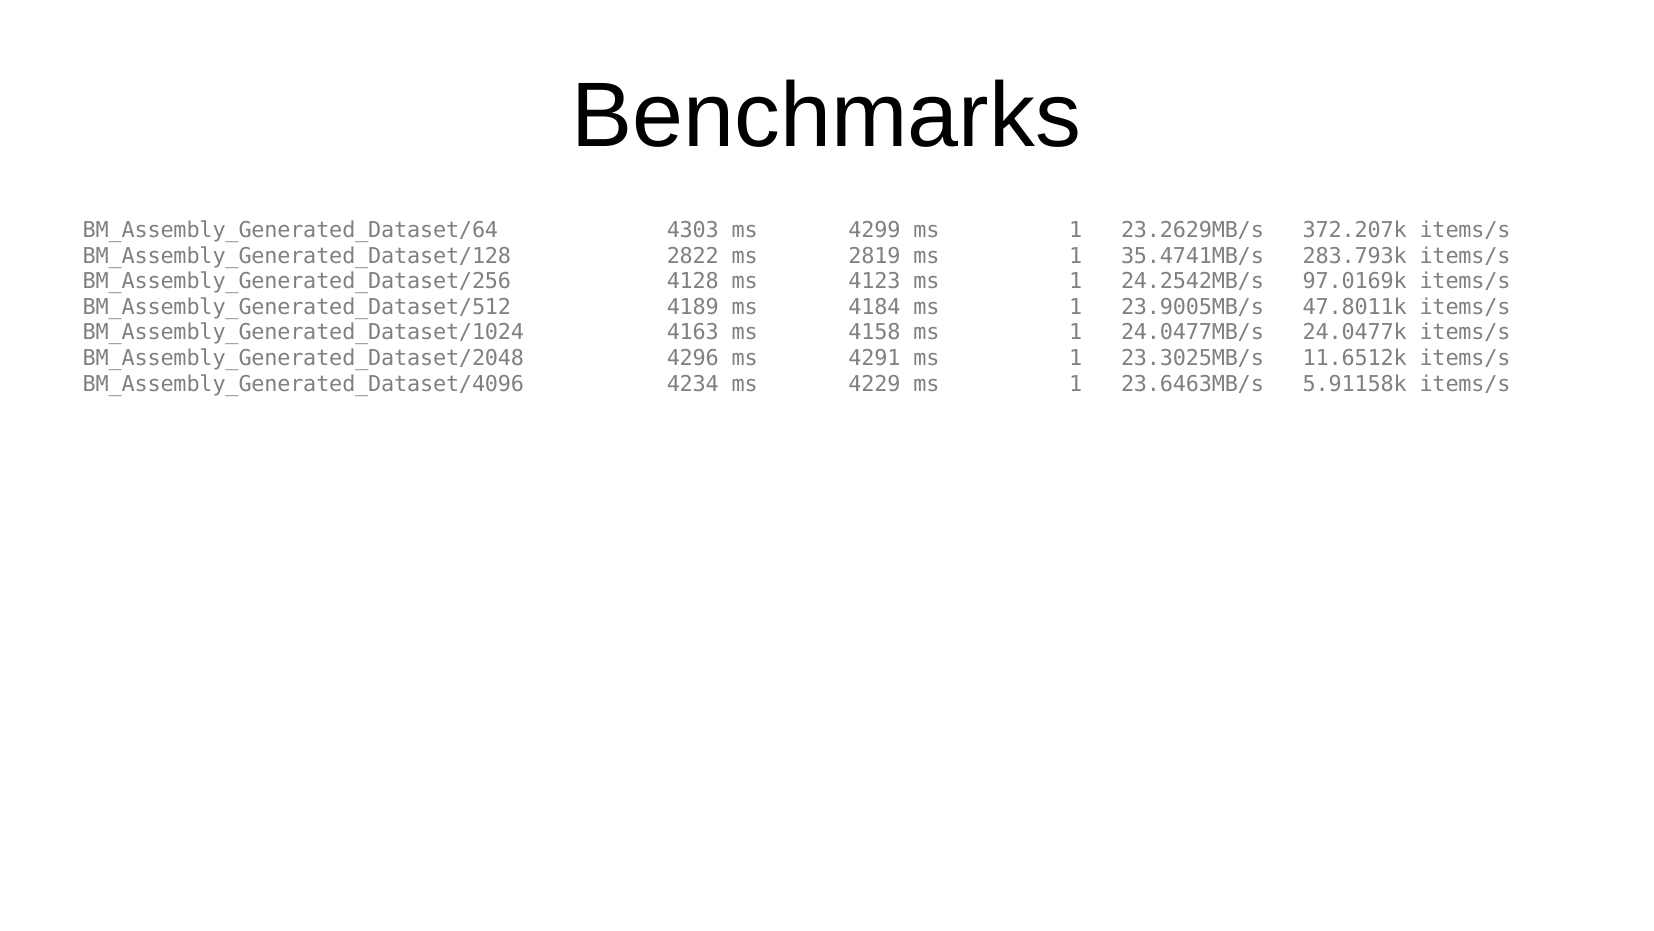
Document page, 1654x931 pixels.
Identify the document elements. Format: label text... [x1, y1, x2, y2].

list BM_Assembly_Generated_Dataset/64 4303 ms 4299 ms 1 23.2629MB/s 372.207k items/s BM_Assembly_Generated_Dataset/128 2822 ms 2819 ms 1 35.4741MB/s 283.793k items/s BM_Assembly_Generated_Dataset/256 4128 ms 4123 ms 1 24.2542MB/s 97.0169k items/s BM_Assembly_Generated_Dataset/512 4189 ms 4184 ms 1 23.9005MB/s 47.8011k items/s BM_Assembly_Generated_Dataset/1024 4163 ms 4158 ms 1 24.0477MB/s 24.0477k items/s BM_Assembly_Generated_Dataset/2048 4296 ms 4291 ms 1 23.3025MB/s 11.6512k items/s BM_Assembly_Generated_Dataset/4096 4234 ms 4229 ms 1 23.6463MB/s 5.91158k items/s [82, 217, 1571, 758]
title Benchmarks [82, 37, 1571, 193]
